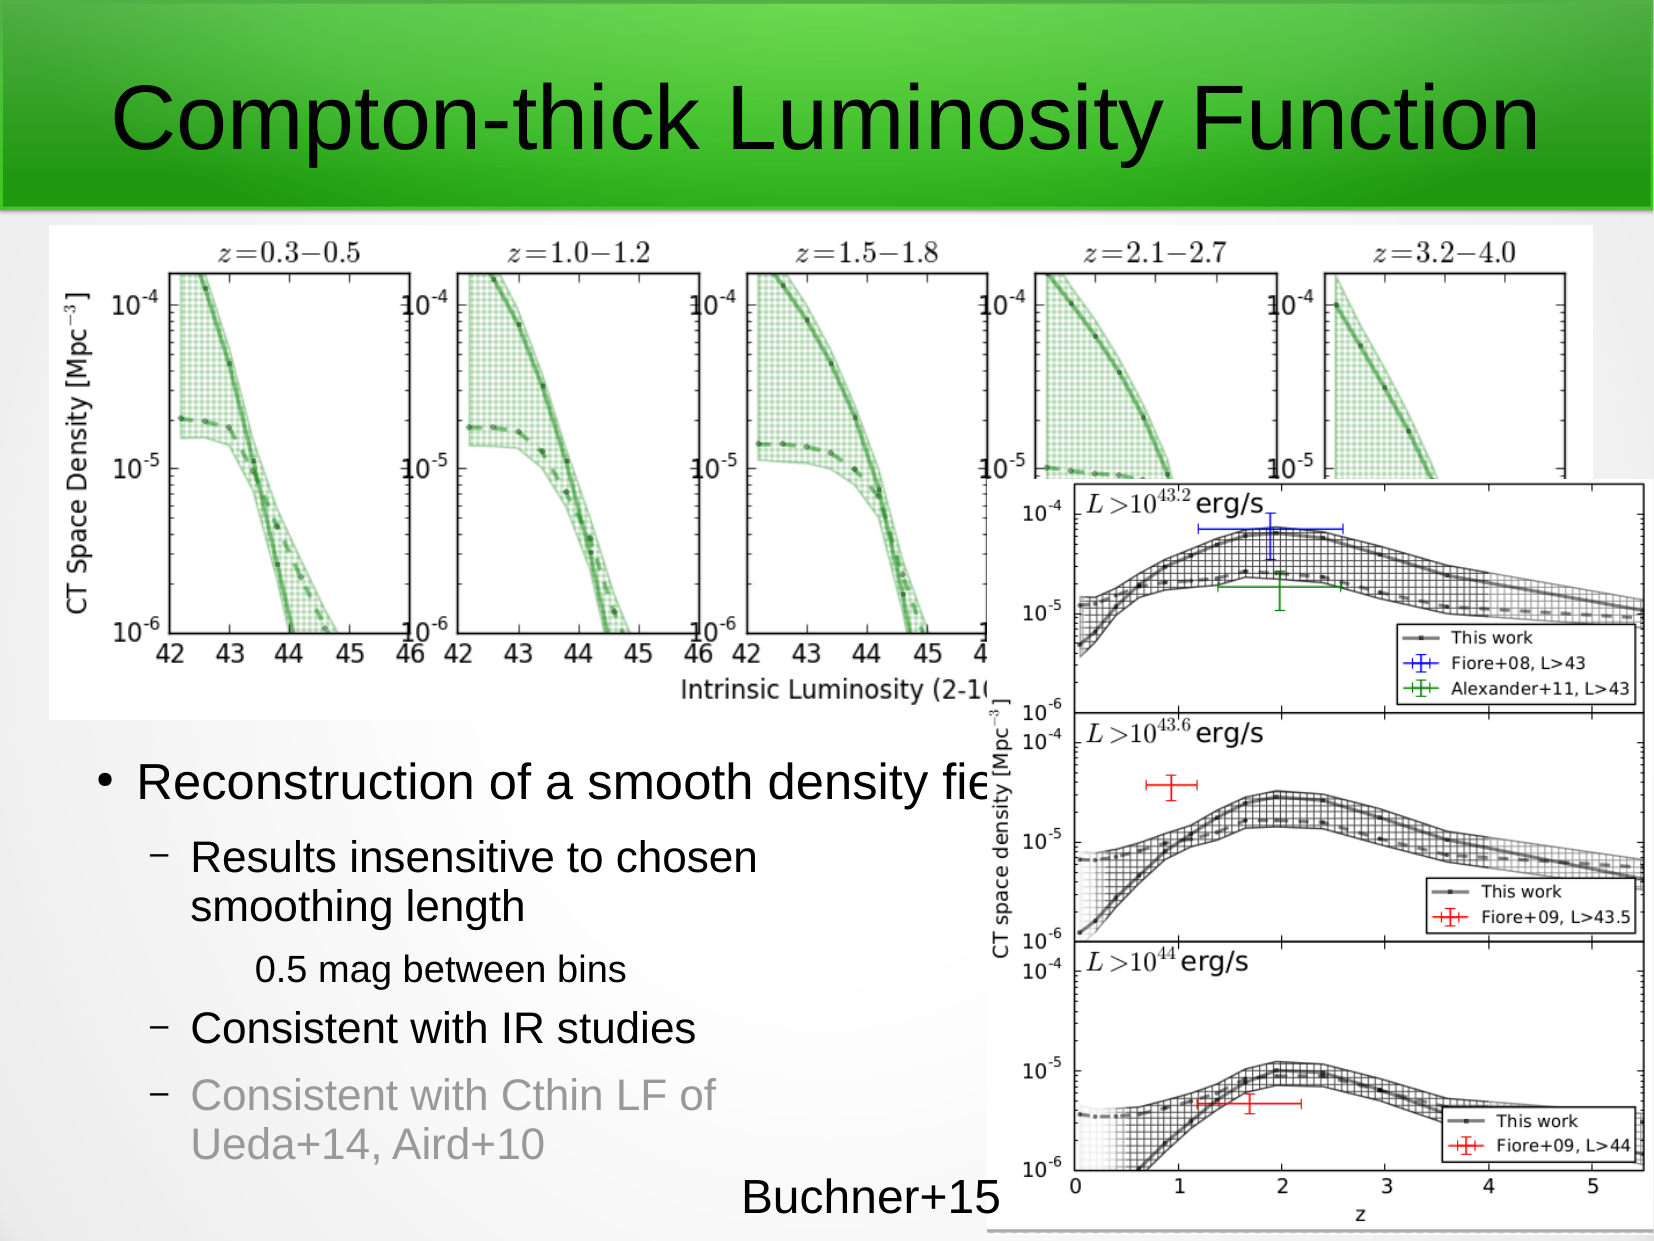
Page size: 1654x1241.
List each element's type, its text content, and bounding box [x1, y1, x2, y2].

picture [49, 225, 1654, 1235]
text_box Buchner+15 [690, 1170, 1061, 1225]
list Reconstruction of a smooth density field Results insensitive to chosen smoothing length 0.5 mag between bins Consistent with IR studies Consistent with Cthin LF of Ueda+14, Aird+10 [82, 753, 987, 1171]
title Compton-thick Luminosity Function [82, 47, 1571, 189]
